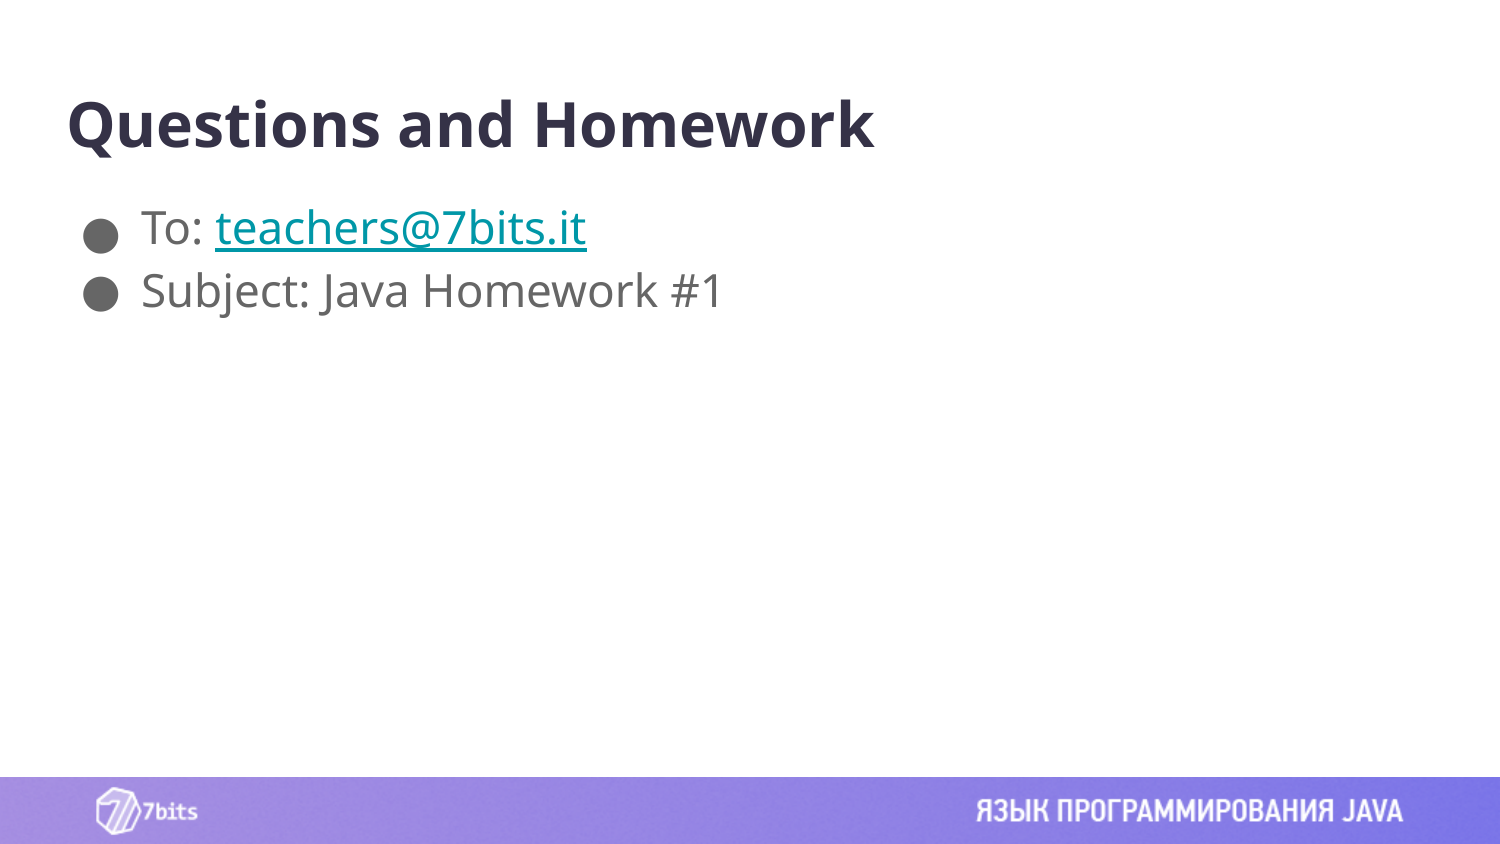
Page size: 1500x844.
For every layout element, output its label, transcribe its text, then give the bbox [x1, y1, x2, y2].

title Questions and Homework [51, 69, 1449, 164]
picture [0, 777, 1500, 844]
list To: teachers@7bits.it Subject: Java Homework #1 [51, 184, 1449, 745]
